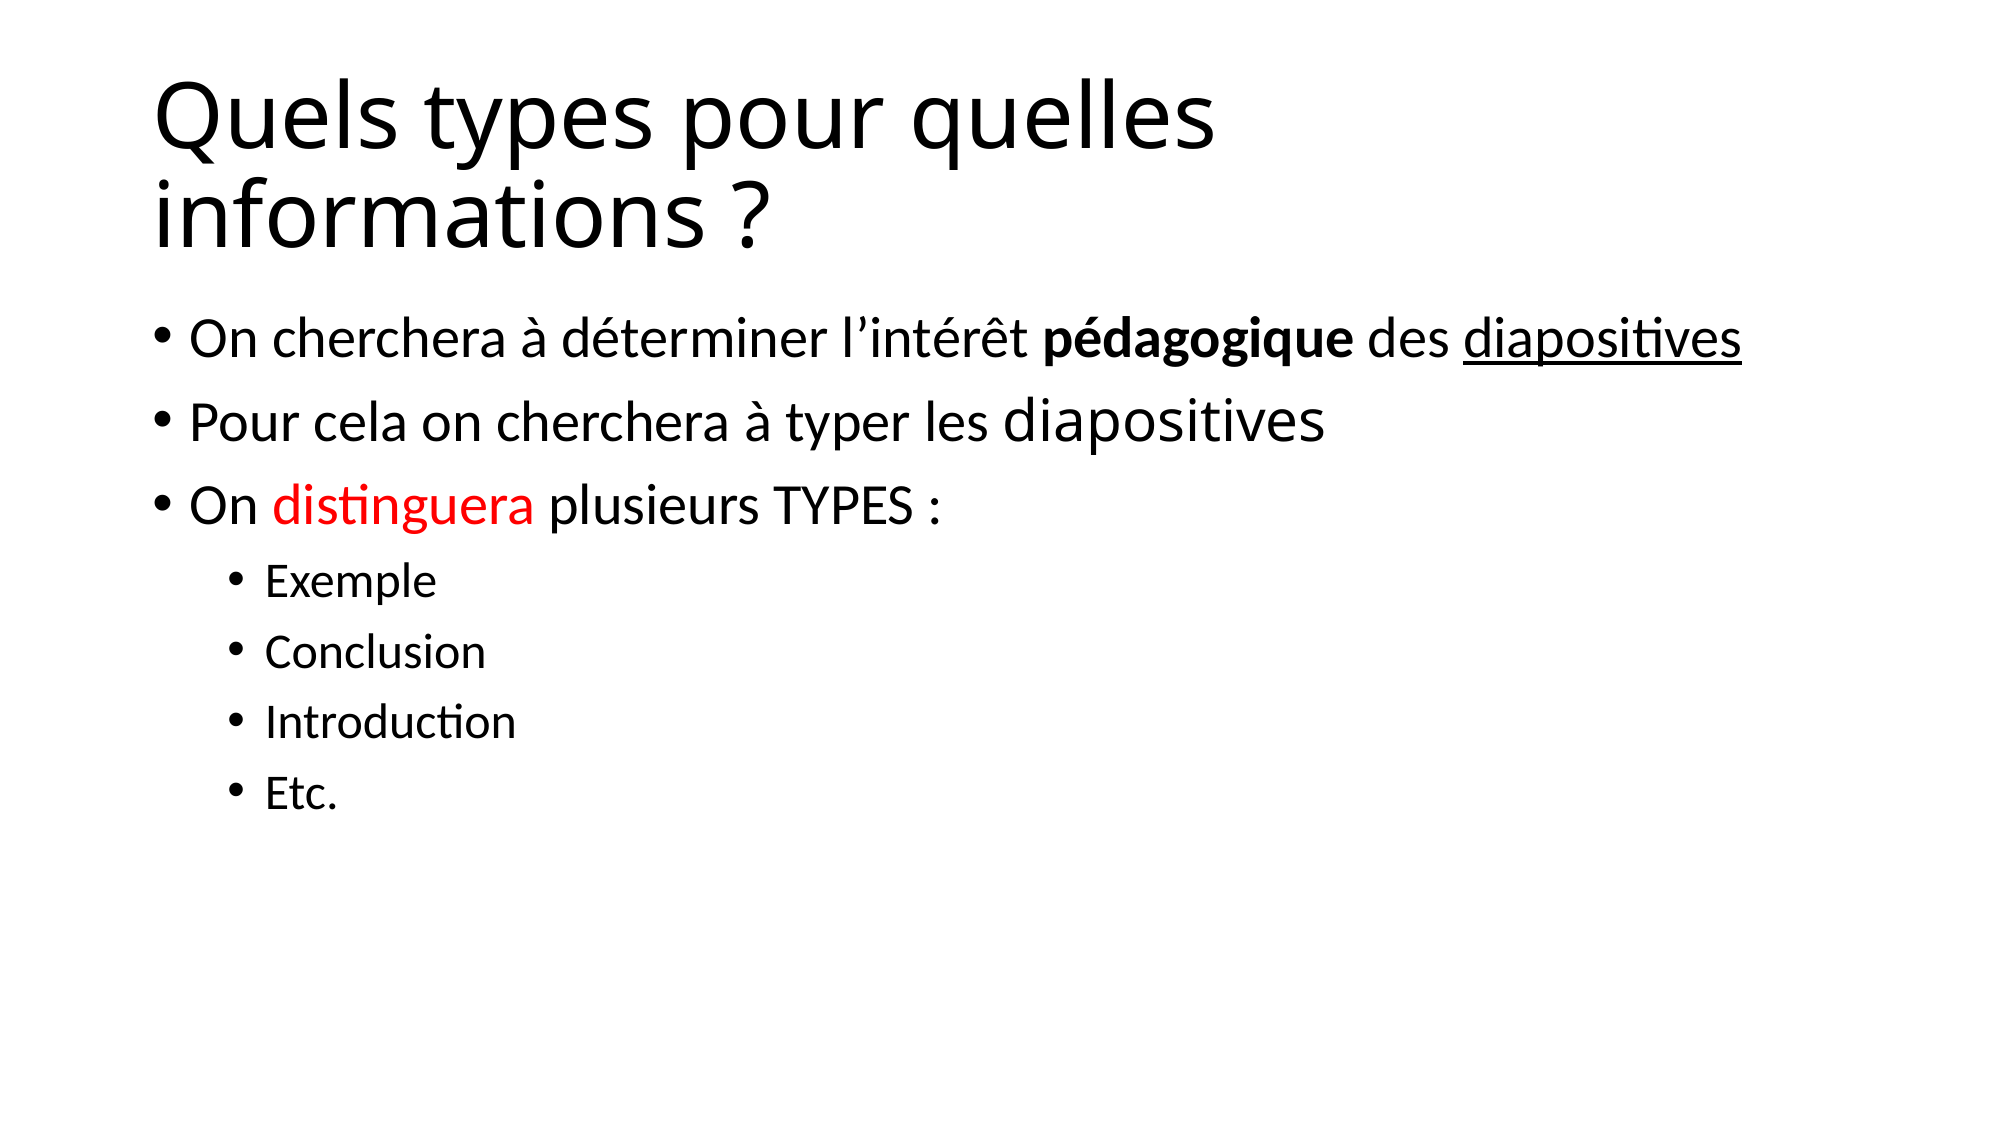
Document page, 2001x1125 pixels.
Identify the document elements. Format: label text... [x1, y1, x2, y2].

title Quels types pour quelles informations ? [137, 59, 1863, 278]
list On cherchera à déterminer l’intérêt pédagogique des diapositives Pour cela on cherchera à typer les diapositives On distinguera plusieurs TYPES : Exemple Conclusion Introduction Etc. [137, 299, 1863, 1014]
